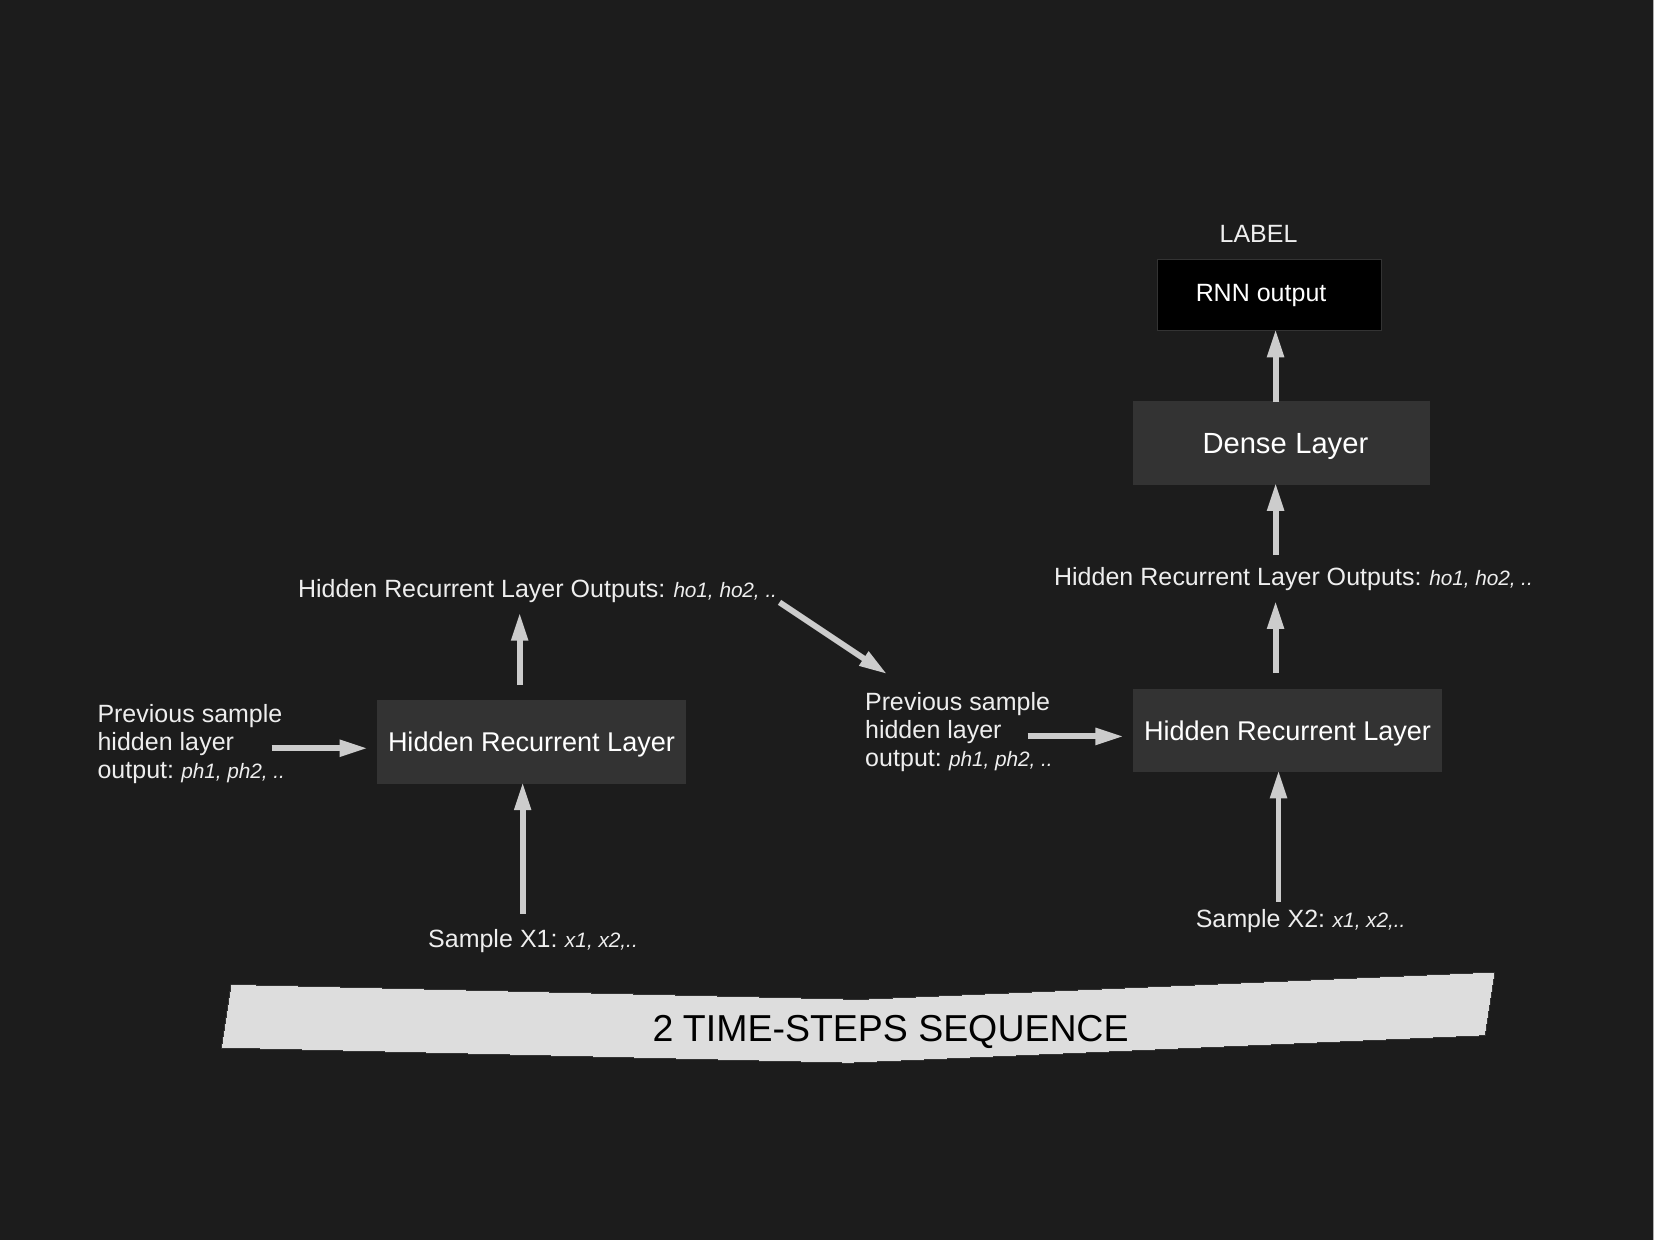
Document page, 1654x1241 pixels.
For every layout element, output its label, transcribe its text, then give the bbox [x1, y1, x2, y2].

text_box Sample X1: x1, x2,.. [413, 916, 686, 1016]
text_box Hidden Recurrent Layer [1133, 689, 1442, 772]
text_box RNN output [1181, 271, 1418, 319]
text_box Hidden Recurrent Layer Outputs: ho1, ho2, .. [1039, 555, 1583, 654]
text_box Hidden Recurrent Layer [377, 700, 686, 784]
text_box [1157, 259, 1382, 331]
text_box [686, 995, 844, 999]
text_box Previous sample hidden layer output: ph1, ph2, .. [850, 680, 1087, 780]
text_box 2 TIME-STEPS SEQUENCE [637, 999, 1241, 1099]
text_box LABEL [1204, 212, 1441, 312]
text_box [868, 972, 1495, 1047]
text_box Sample X2: x1, x2,.. [1181, 897, 1453, 997]
text_box [221, 984, 637, 1059]
text_box Dense Layer [1133, 401, 1430, 485]
text_box Hidden Recurrent Layer Outputs: ho1, ho2, .. [283, 566, 827, 666]
text_box Previous sample hidden layer output: ph1, ph2, .. [82, 692, 319, 792]
